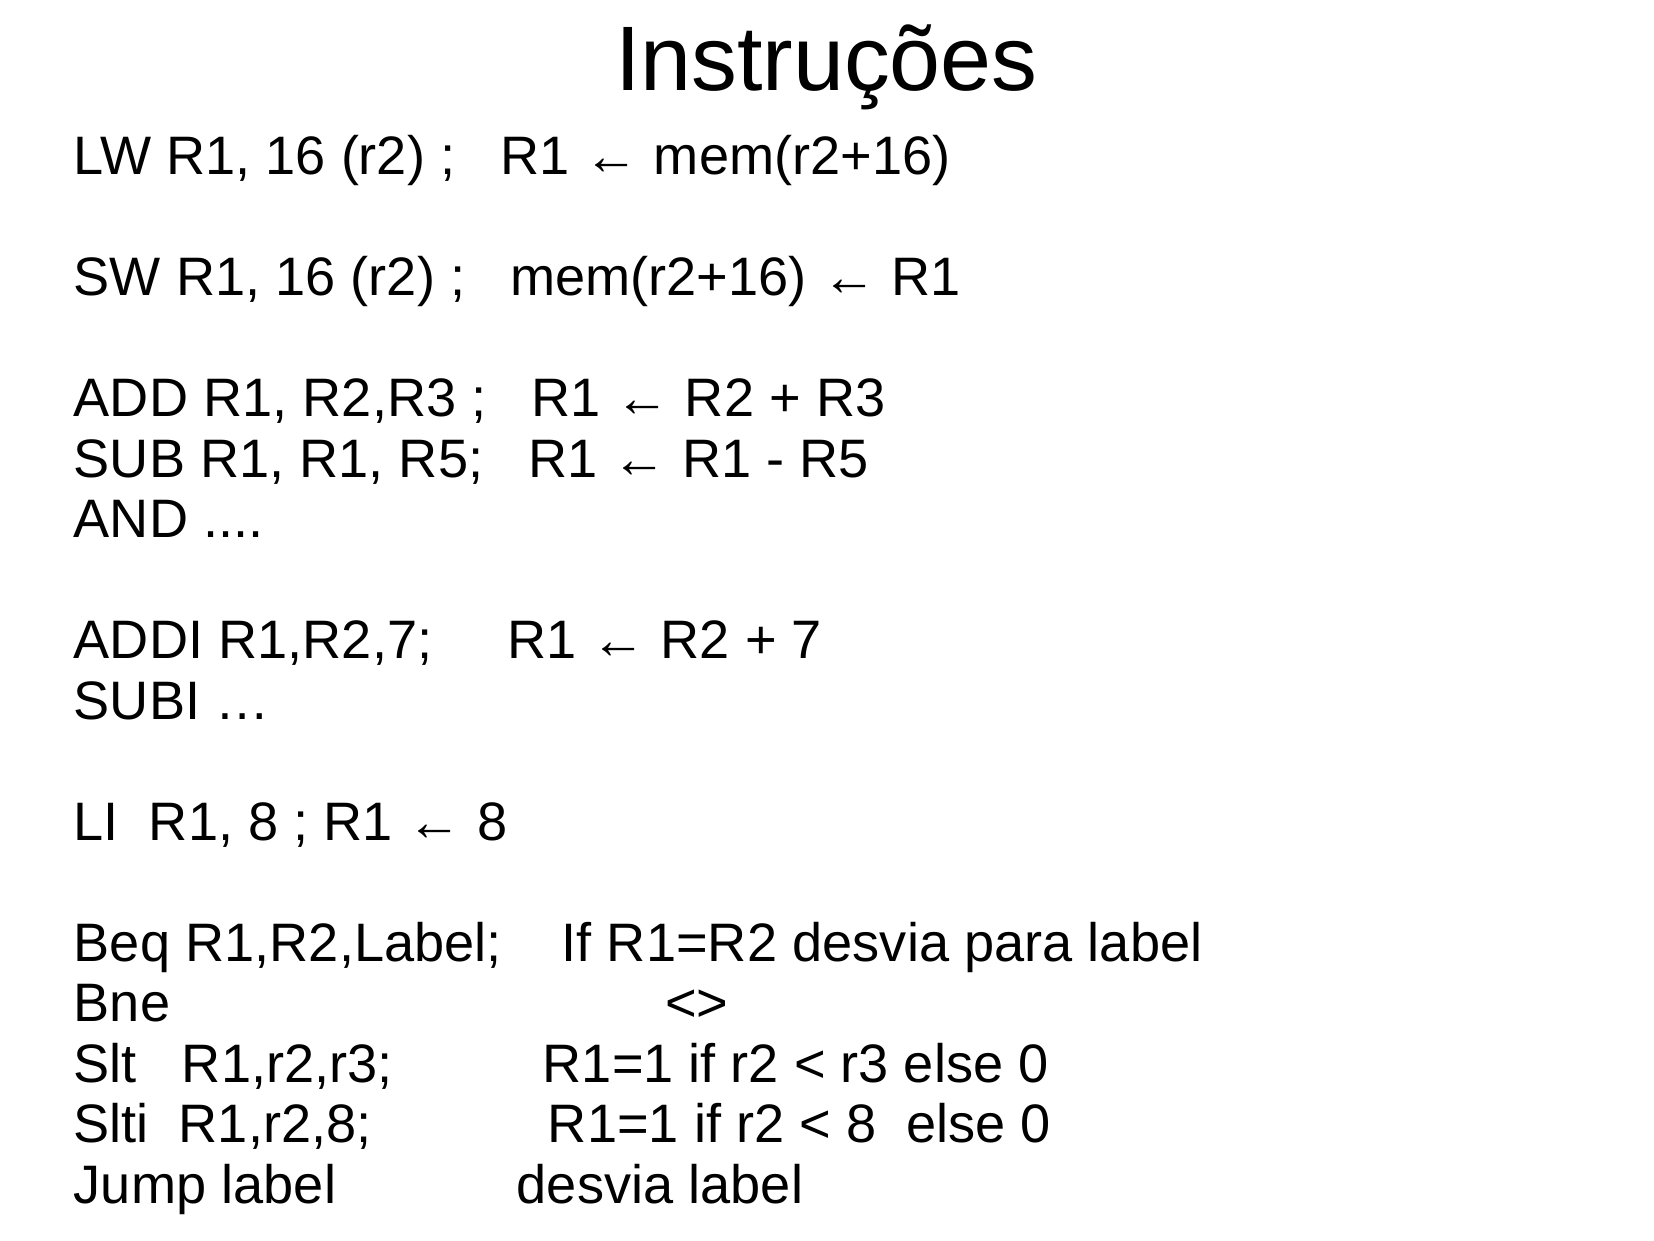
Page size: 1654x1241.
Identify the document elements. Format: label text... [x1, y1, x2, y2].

text_box LW R1, 16 (r2) ; R1 ← mem(r2+16) SW R1, 16 (r2) ; mem(r2+16) ← R1 ADD R1, R2,R3 ; R1 ← R2 + R3 SUB R1, R1, R5; R1 ← R1 - R5 AND .... ADDI R1,R2,7; R1 ← R2 + 7 SUBI … LI R1, 8 ; R1 ← 8 Beq R1,R2,Label; If R1=R2 desvia para label Bne <> Slt R1,r2,r3; R1=1 if r2 < r3 else 0 Slti R1,r2,8; R1=1 if r2 < 8 else 0 Jump label desvia label [59, 118, 1219, 1227]
title Instruções [82, 0, 1571, 163]
